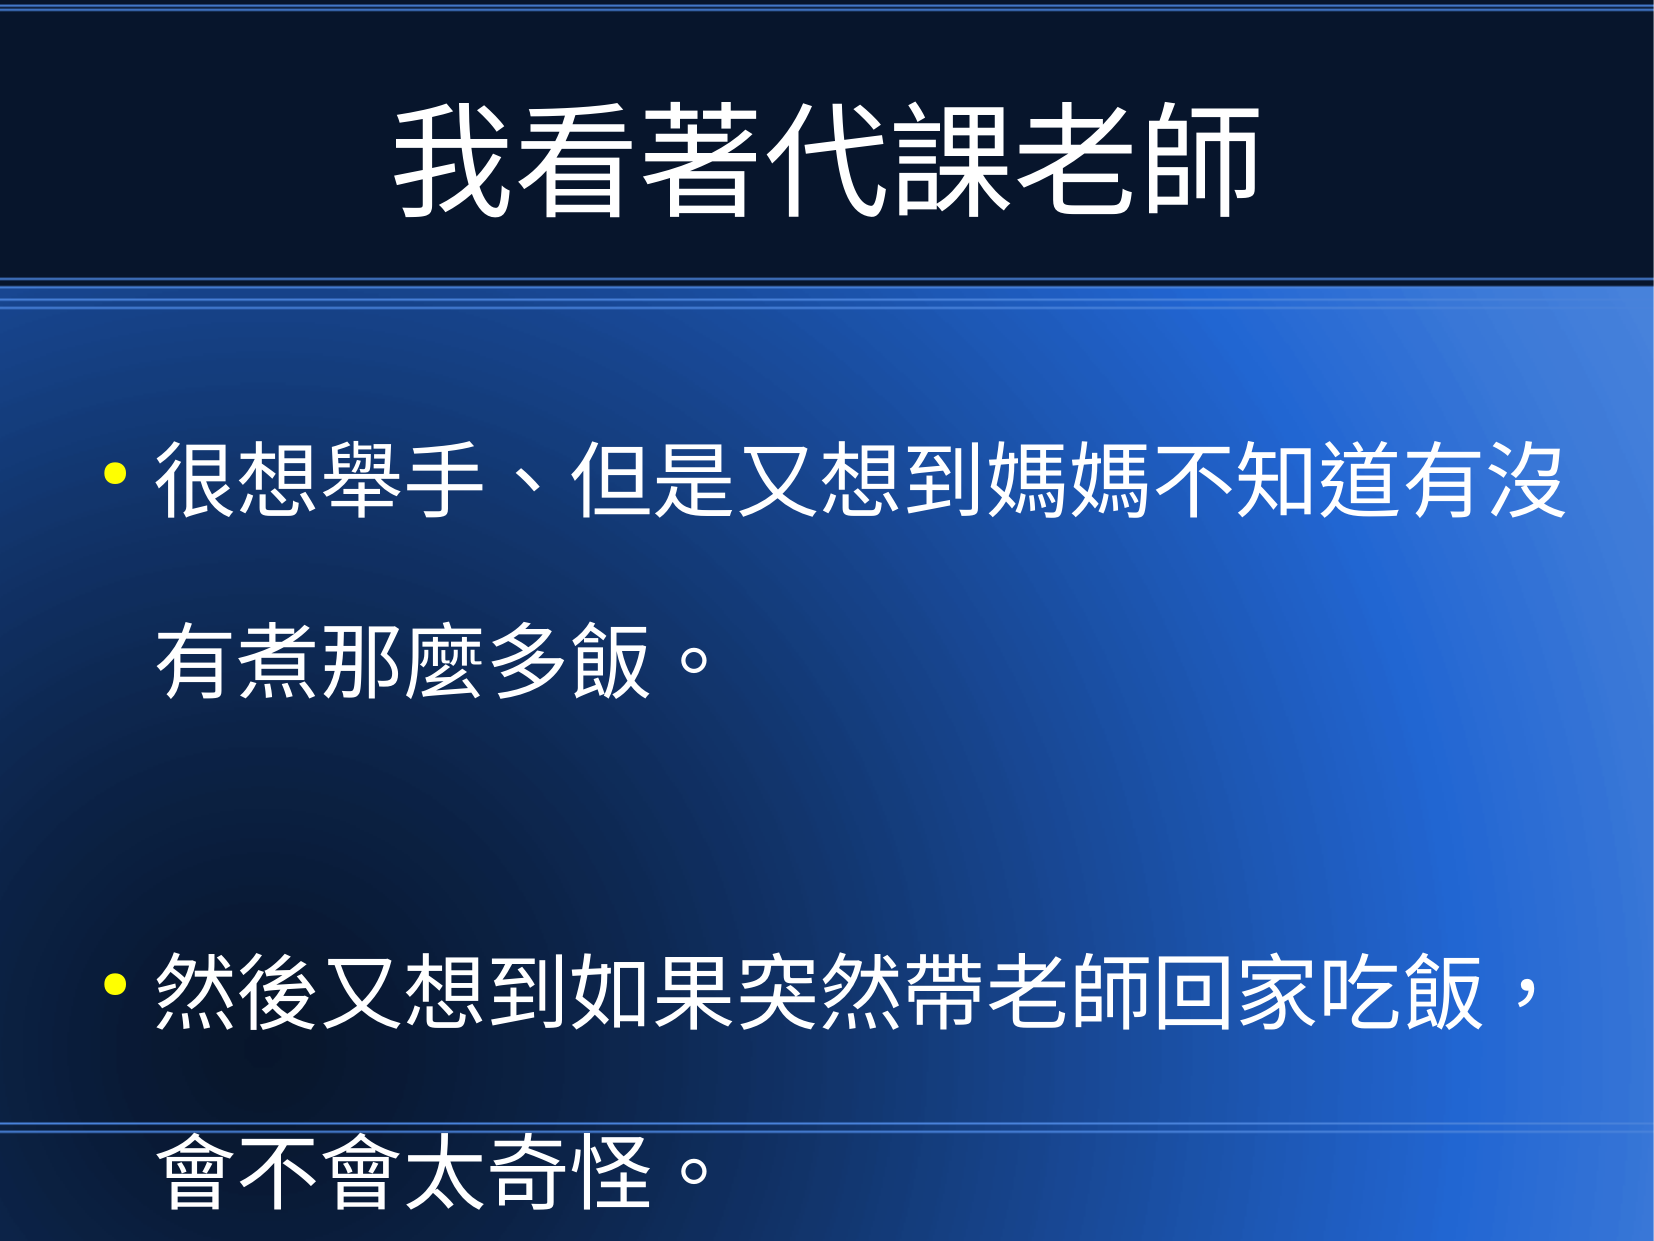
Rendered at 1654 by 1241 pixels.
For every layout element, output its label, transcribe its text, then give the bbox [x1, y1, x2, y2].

list 很想舉手、但是又想到媽媽不知道有沒有煮那麼多飯。 然後又想到如果突然帶老師回家吃飯，會不會太奇怪。 [82, 355, 1571, 1241]
title 我看著代課老師 [82, 49, 1571, 257]
picture [0, 0, 1654, 1241]
